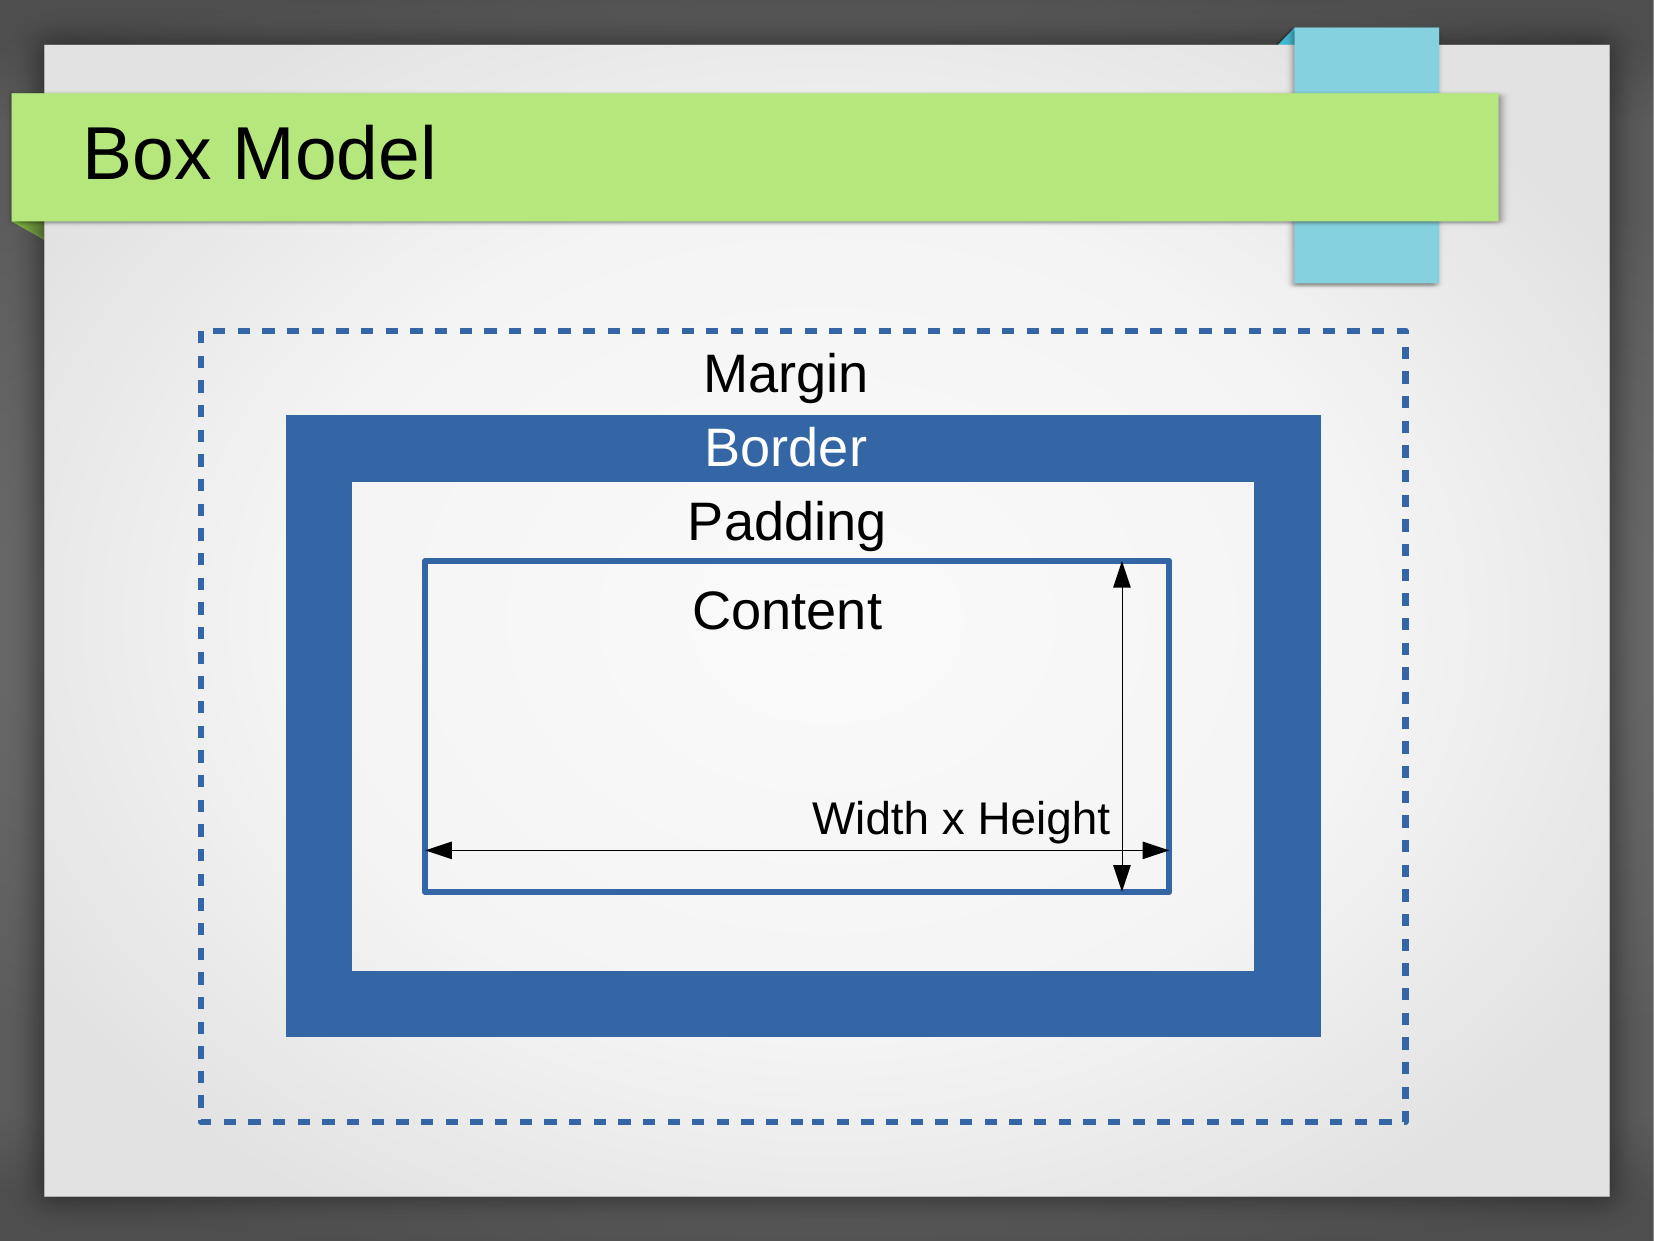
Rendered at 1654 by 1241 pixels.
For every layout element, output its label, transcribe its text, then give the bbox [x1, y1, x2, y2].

picture [0, 0, 1654, 1241]
text_box Width x Height [797, 785, 1138, 852]
title Box Model [82, 94, 1264, 213]
text_box Content [677, 572, 898, 649]
text_box Padding [673, 484, 903, 560]
text_box Border [689, 409, 883, 484]
text_box Margin [688, 336, 884, 412]
